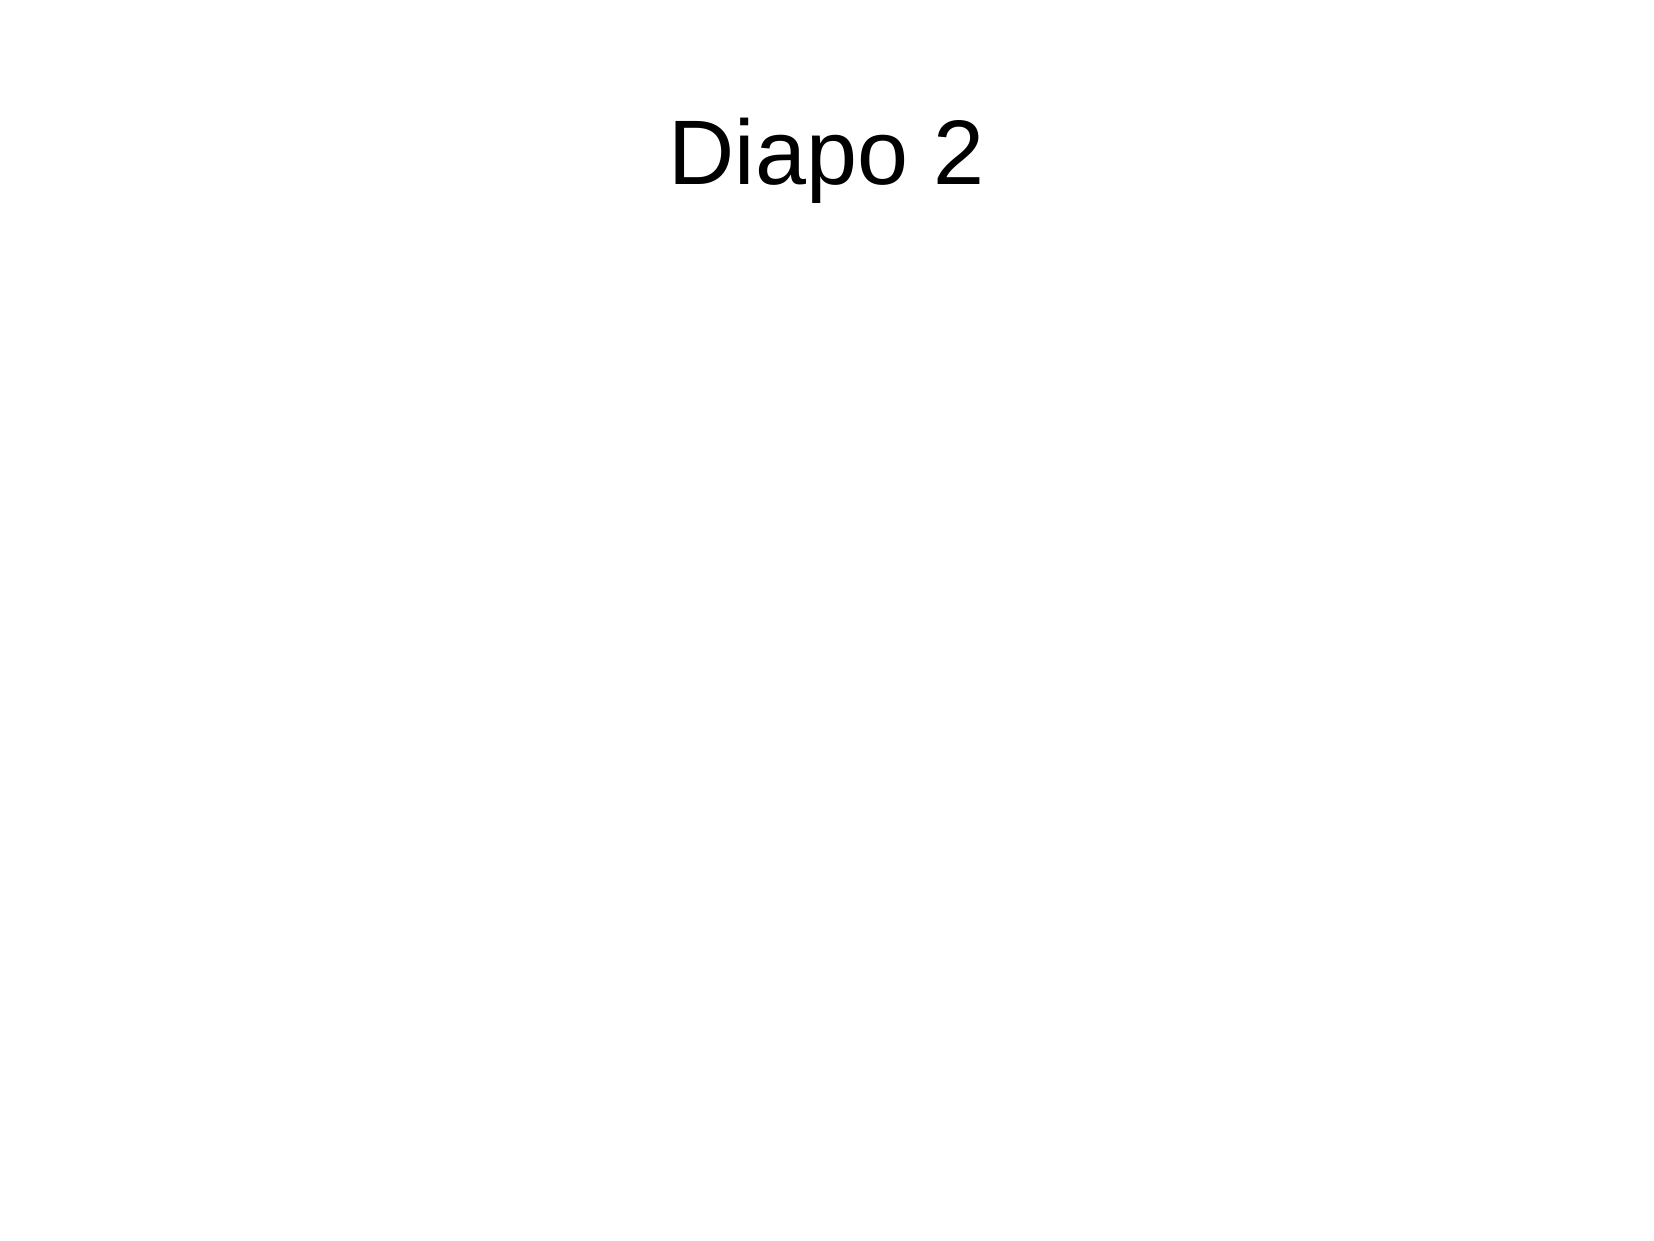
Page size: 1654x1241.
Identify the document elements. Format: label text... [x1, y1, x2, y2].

title Diapo 2 [82, 49, 1571, 257]
